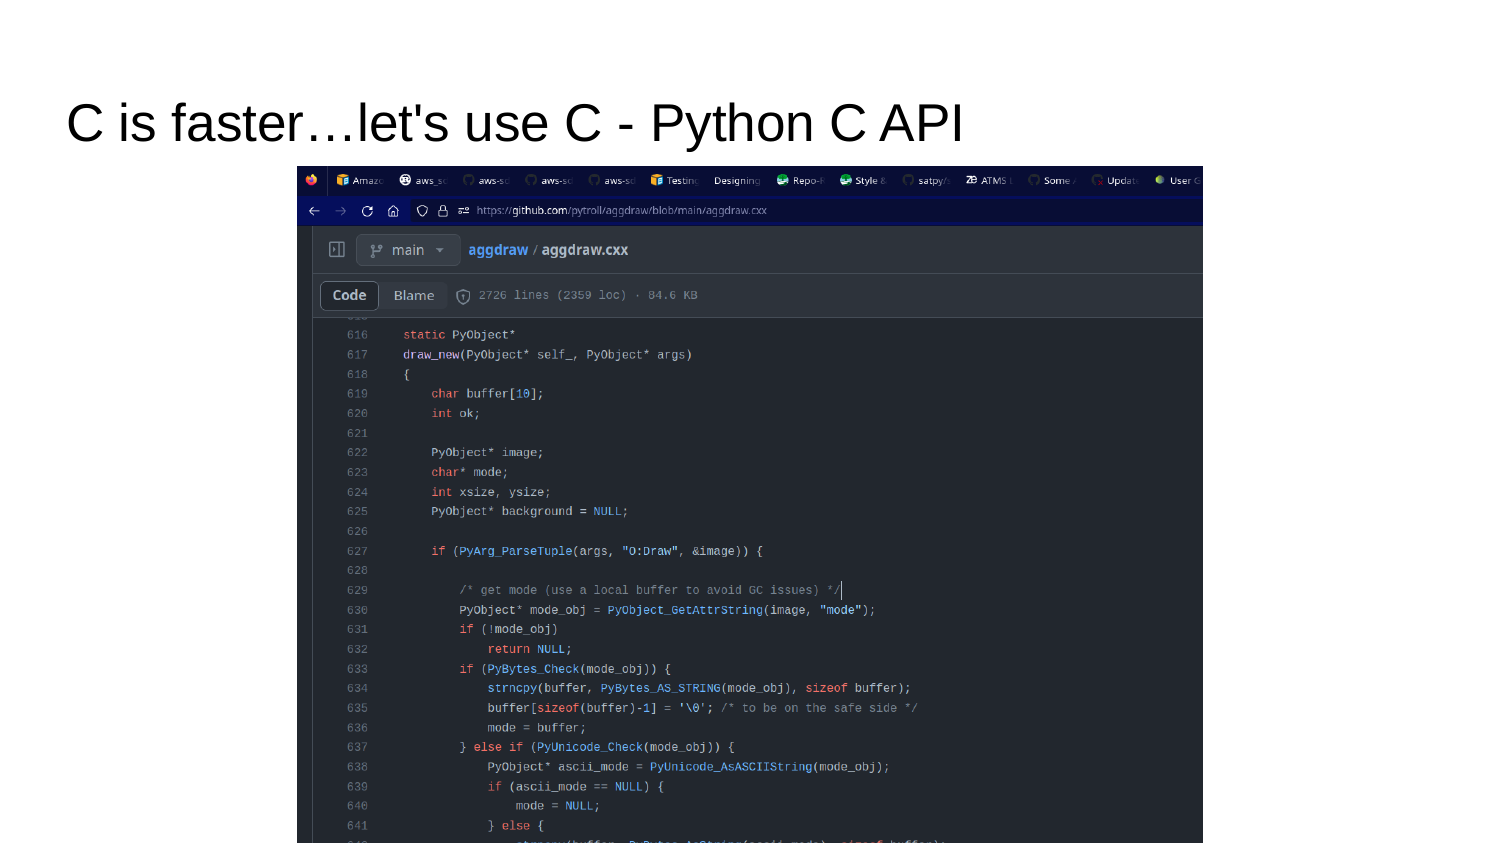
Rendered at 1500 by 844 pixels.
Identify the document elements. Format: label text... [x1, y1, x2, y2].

title C is faster…let's use C - Python C API [51, 72, 1449, 167]
picture [297, 166, 1203, 843]
